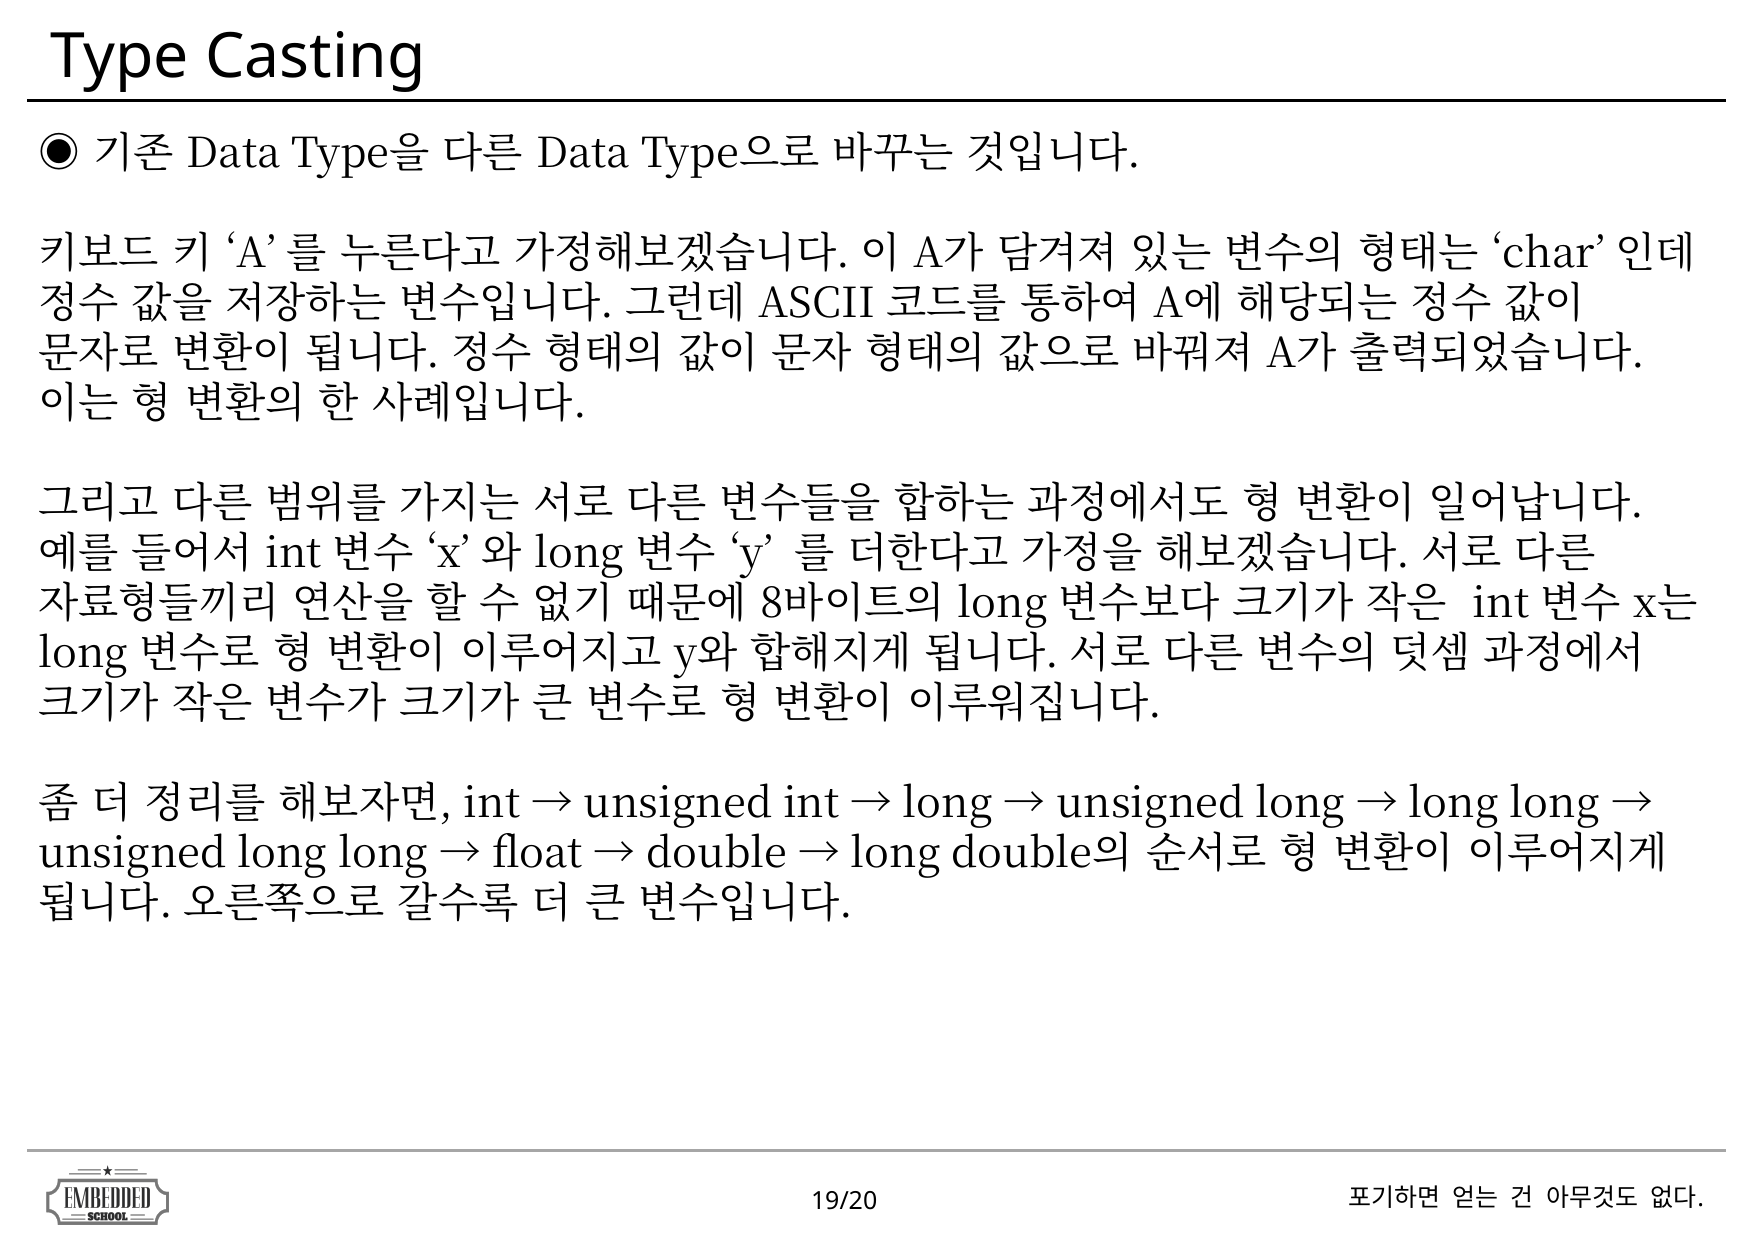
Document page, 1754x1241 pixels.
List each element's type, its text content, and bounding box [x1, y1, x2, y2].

text_box 19/20 [765, 1177, 923, 1223]
text_box ◉ 기존 Data Type을 다른 Data Type으로 바꾸는 것입니다. 키보드 키 ‘A’ 를 누른다고 가정해보겠습니다. 이 A가 담겨져 있는 변수의 형태는 ‘char’ 인데 정수 값을 저장하는 변수입니다. 그런데 ASCII 코드를 통하여 A에 해당되는 정수 값이 문자로 변환이 됩니다. 정수 형태의 값이 문자 형태의 값으로 바꿔져 A가 출력되었습니다. 이는 형 변환의 한 사례입니다. 그리고 다른 범위를 가지는 서로 다른 변수들을 합하는 과정에서도 형 변환이 일어납니다. 예를 들어서 int 변수 ‘x’ 와 long 변수 ‘y’ 를 더한다고 가정을 해보겠습니다. 서로 다른 자료형들끼리 연산을 할 수 없기 때문에 8바이트의 long 변수보다 크기가 작은 int 변수 x는 long 변수로 형 변환이 이루어지고 y와 합해지게 됩니다. 서로 다른 변수의 덧셈 과정에서 크기가 작은 변수가 크기가 큰 변수로 형 변환이 이루워집니다. 좀 더 정리를 해보자면, int → unsigned int → long → unsigned long → long long → unsigned long long → float → double → long double의 순서로 형 변환이 이루어지게 됩니다. 오른쪽으로 갈수록 더 큰 변수입니다. [23, 118, 1725, 934]
text_box Type Casting [35, 7, 1725, 98]
picture [27, 1164, 188, 1231]
